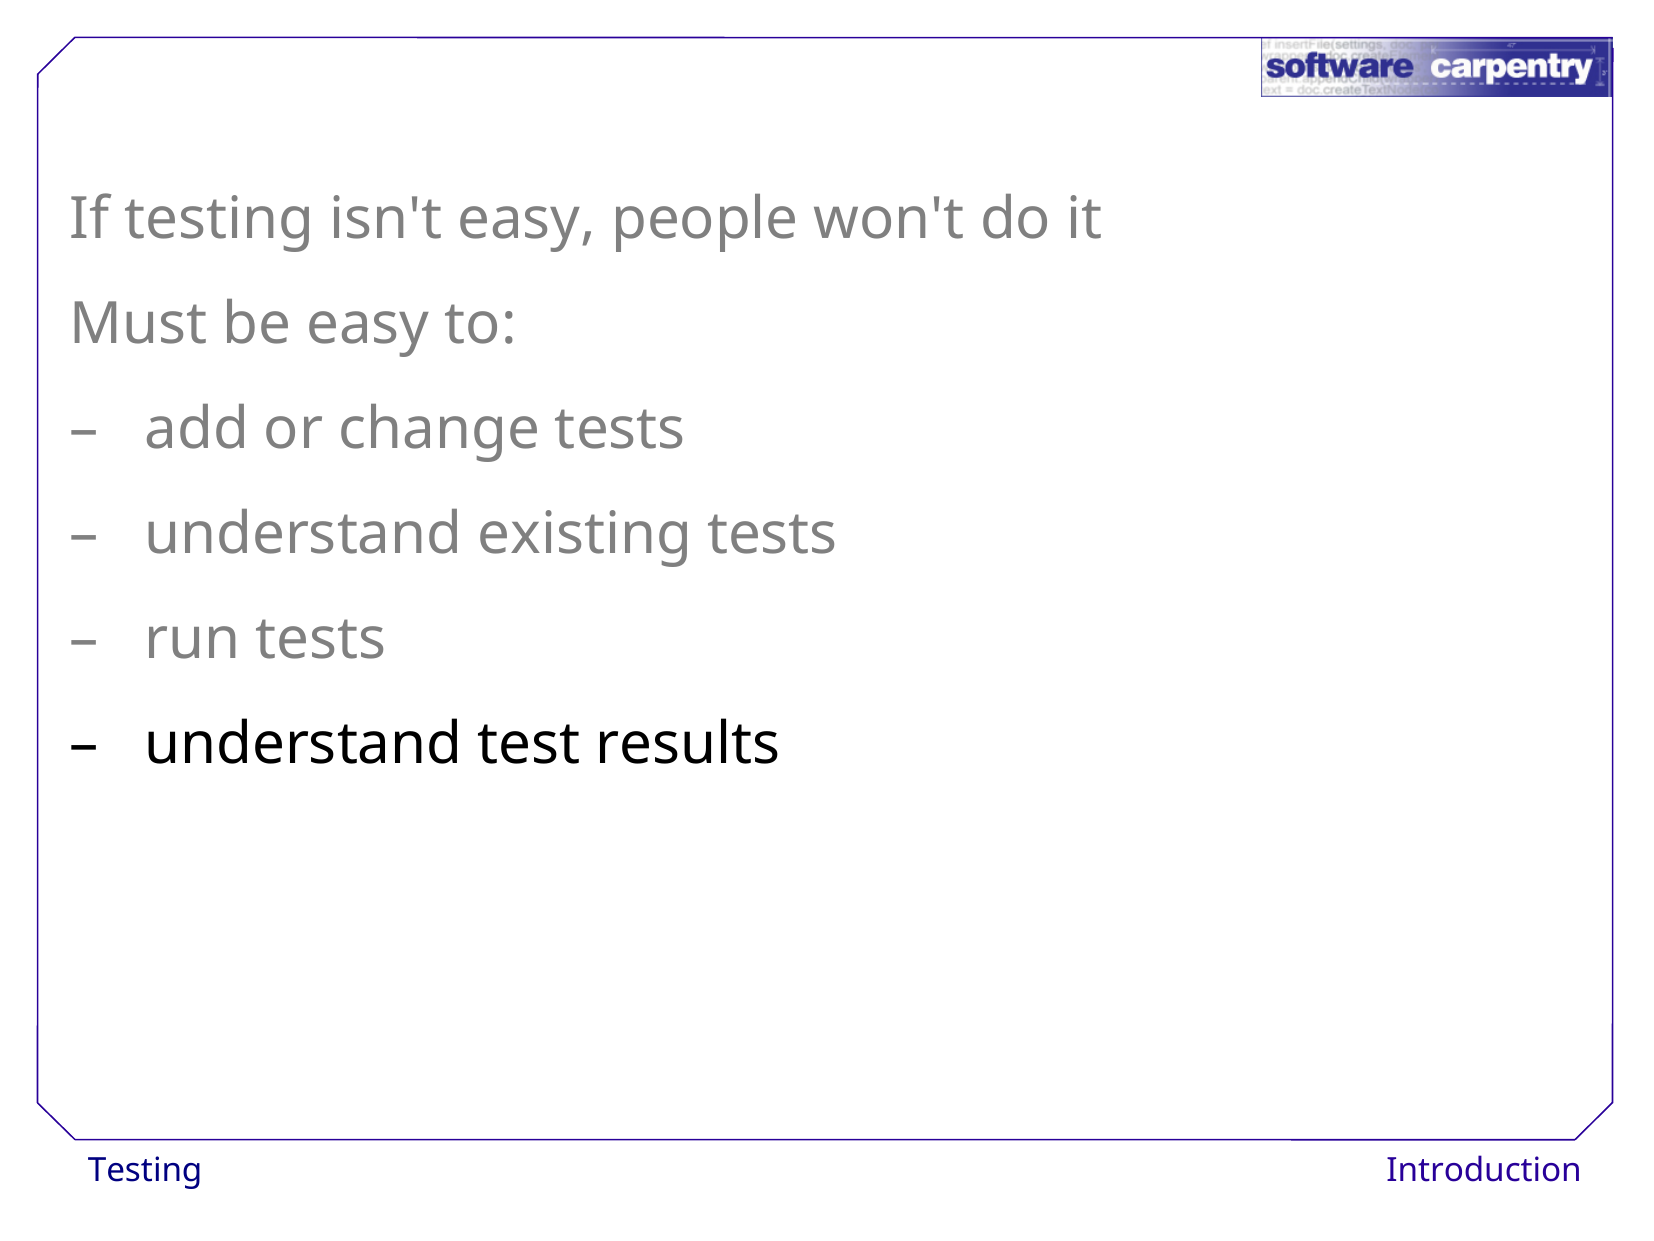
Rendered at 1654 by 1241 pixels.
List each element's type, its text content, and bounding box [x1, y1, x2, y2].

picture [1261, 39, 1613, 97]
text_box If testing isn't easy, people won't do it Must be easy to: – add or change tests – understand existing tests – run tests – understand test results [54, 137, 1268, 784]
